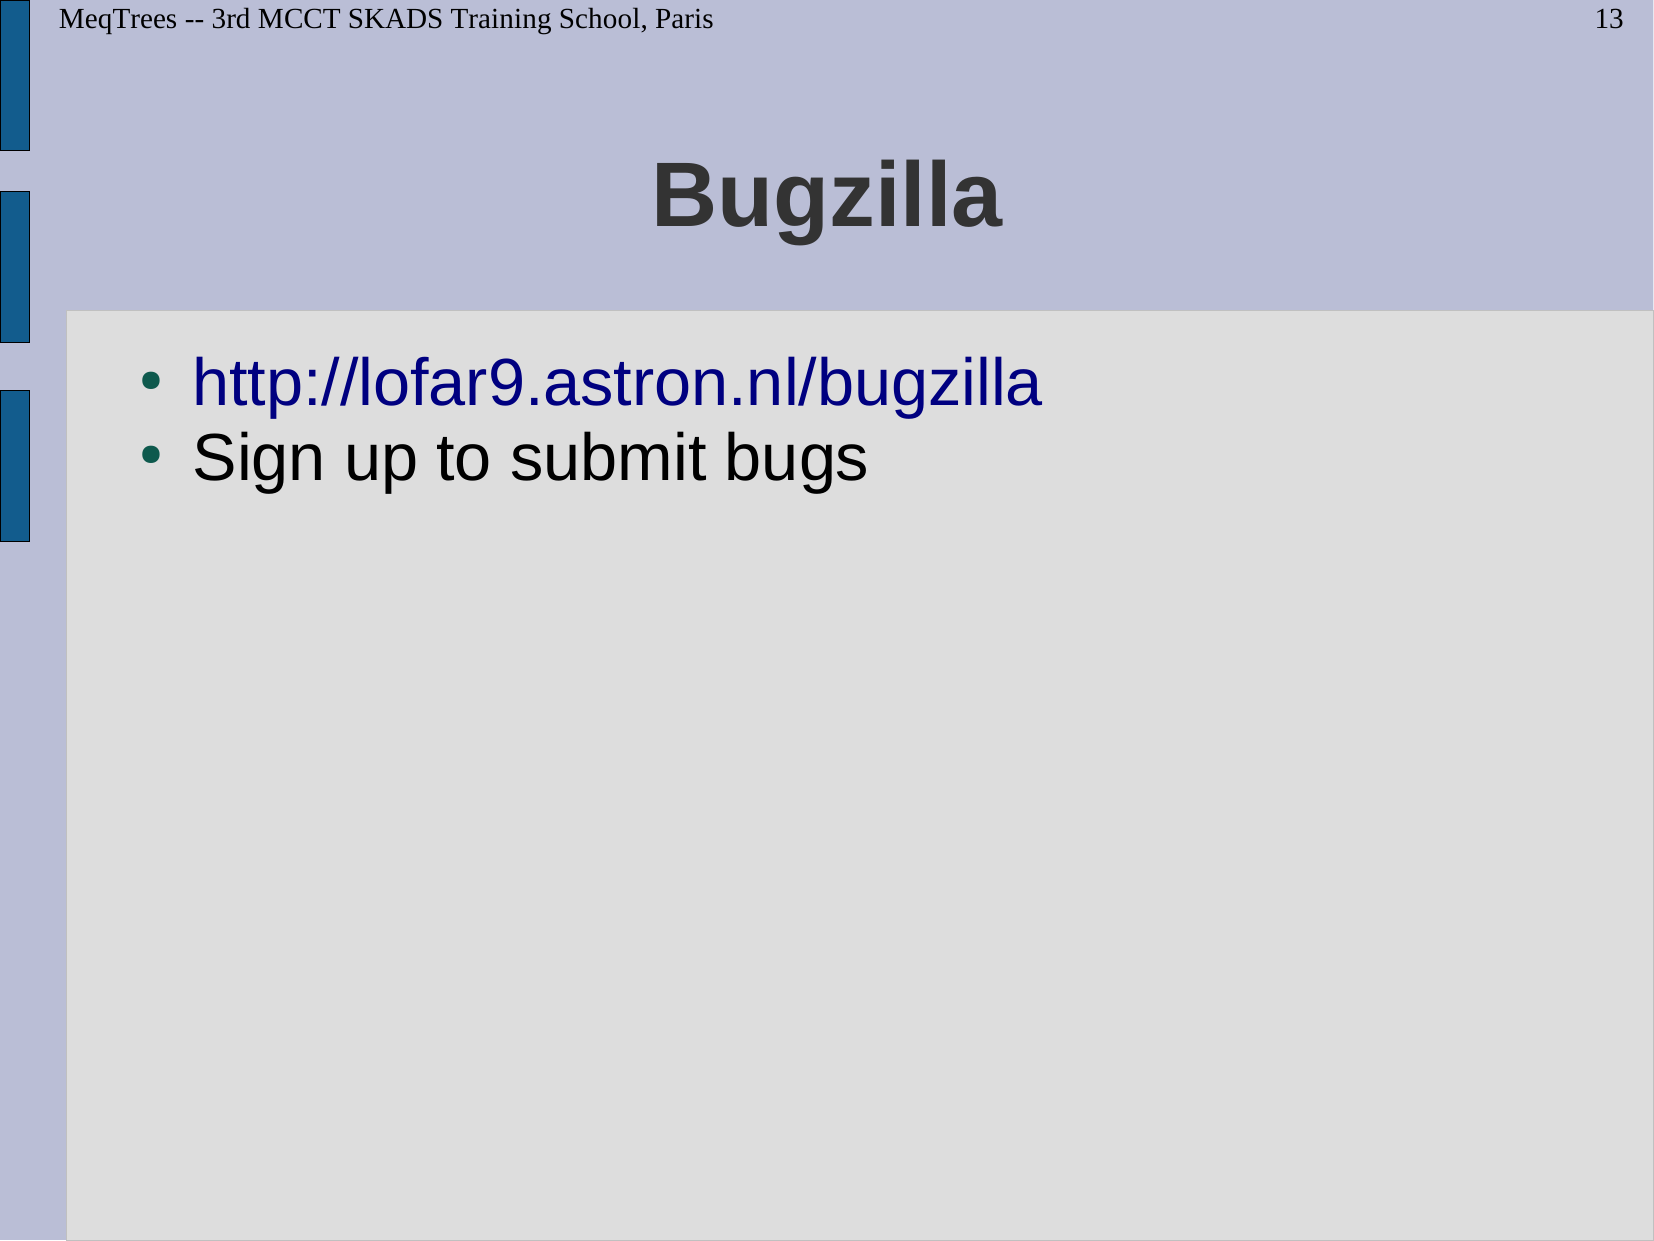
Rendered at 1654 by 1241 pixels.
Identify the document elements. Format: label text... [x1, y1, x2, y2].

title Bugzilla [121, 98, 1534, 291]
list http://lofar9.astron.nl/bugzilla Sign up to submit bugs [121, 344, 1534, 1149]
